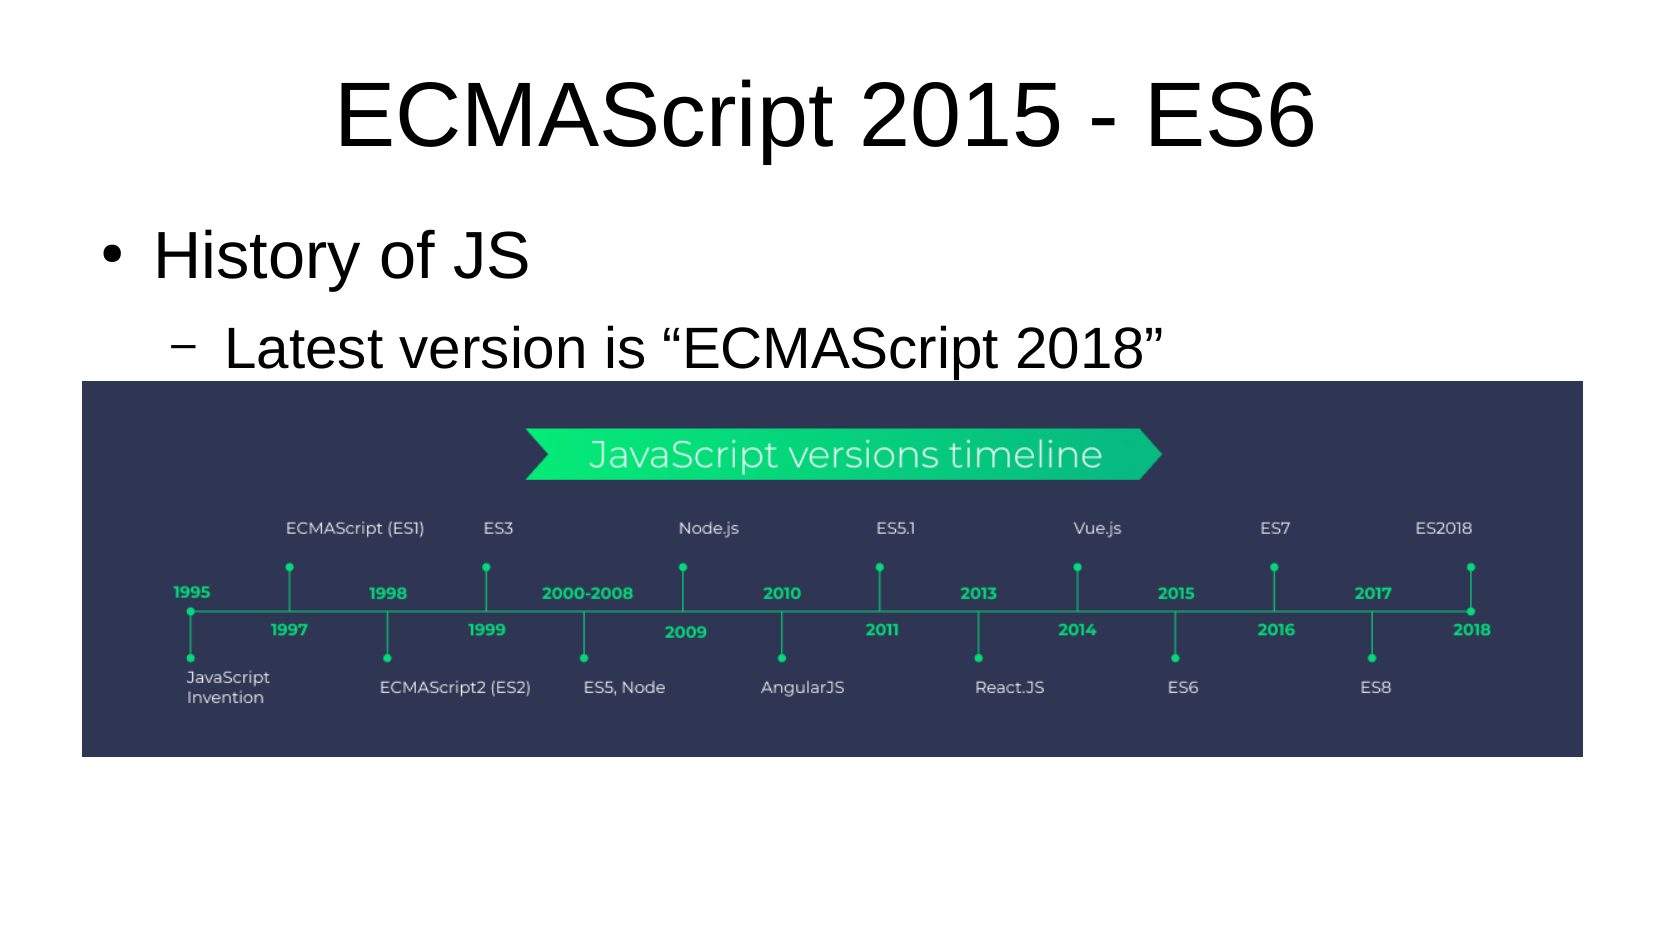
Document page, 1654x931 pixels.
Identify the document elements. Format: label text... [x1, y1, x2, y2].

picture [82, 381, 1583, 758]
title ECMAScript 2015 - ES6 [82, 37, 1571, 193]
list History of JS Latest version is “ECMAScript 2018” [82, 217, 1571, 381]
